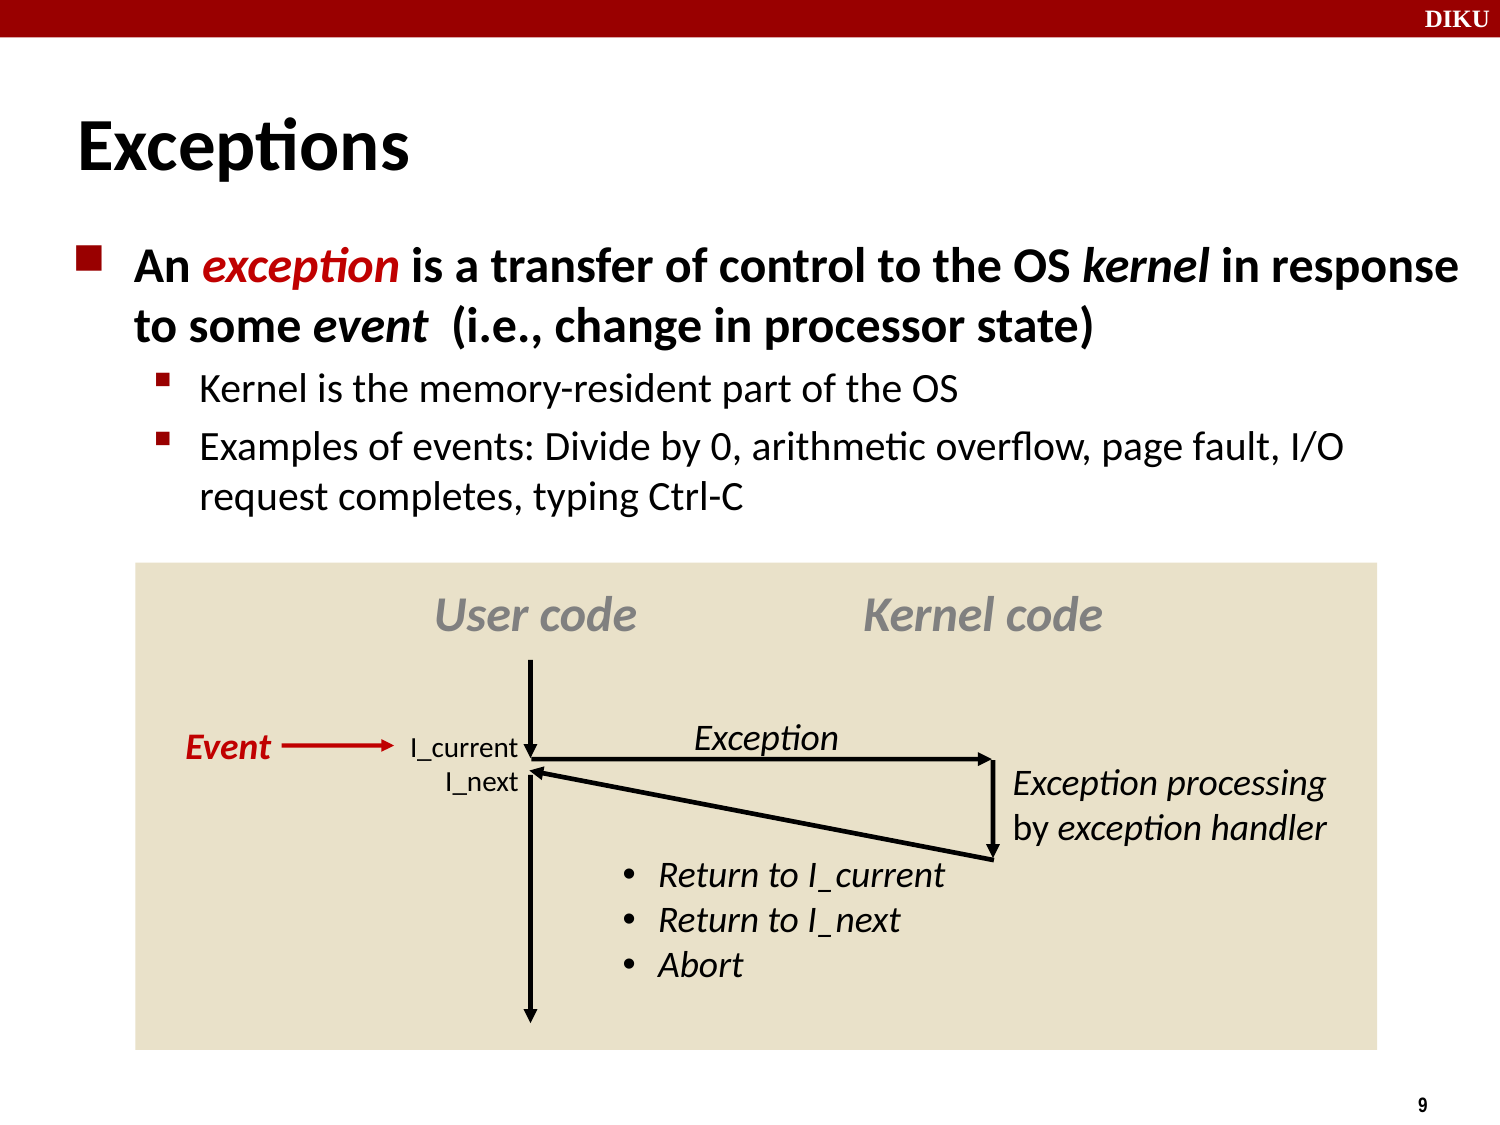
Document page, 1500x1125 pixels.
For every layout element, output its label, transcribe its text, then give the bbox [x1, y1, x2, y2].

text_box Exception [678, 705, 855, 766]
text_box Kernel code [848, 574, 1119, 649]
text_box [135, 562, 1378, 1050]
text_box Event [170, 715, 303, 775]
list An exception is a transfer of control to the OS kernel in response to some event (i.e., change in processor state) Kernel is the memory-resident part of the OS Examples of events: Divide by 0, arithmetic overflow, page fault, I/O request completes, typing Ctrl-C [62, 224, 1488, 537]
text_box Exception processing by exception handler [997, 750, 1350, 900]
text_box User code [419, 574, 653, 649]
text_box I_next [430, 754, 534, 805]
text_box Return to I_current Return to I_next Abort [607, 843, 961, 993]
title Exceptions [62, 87, 613, 182]
text_box I_current [395, 721, 534, 771]
